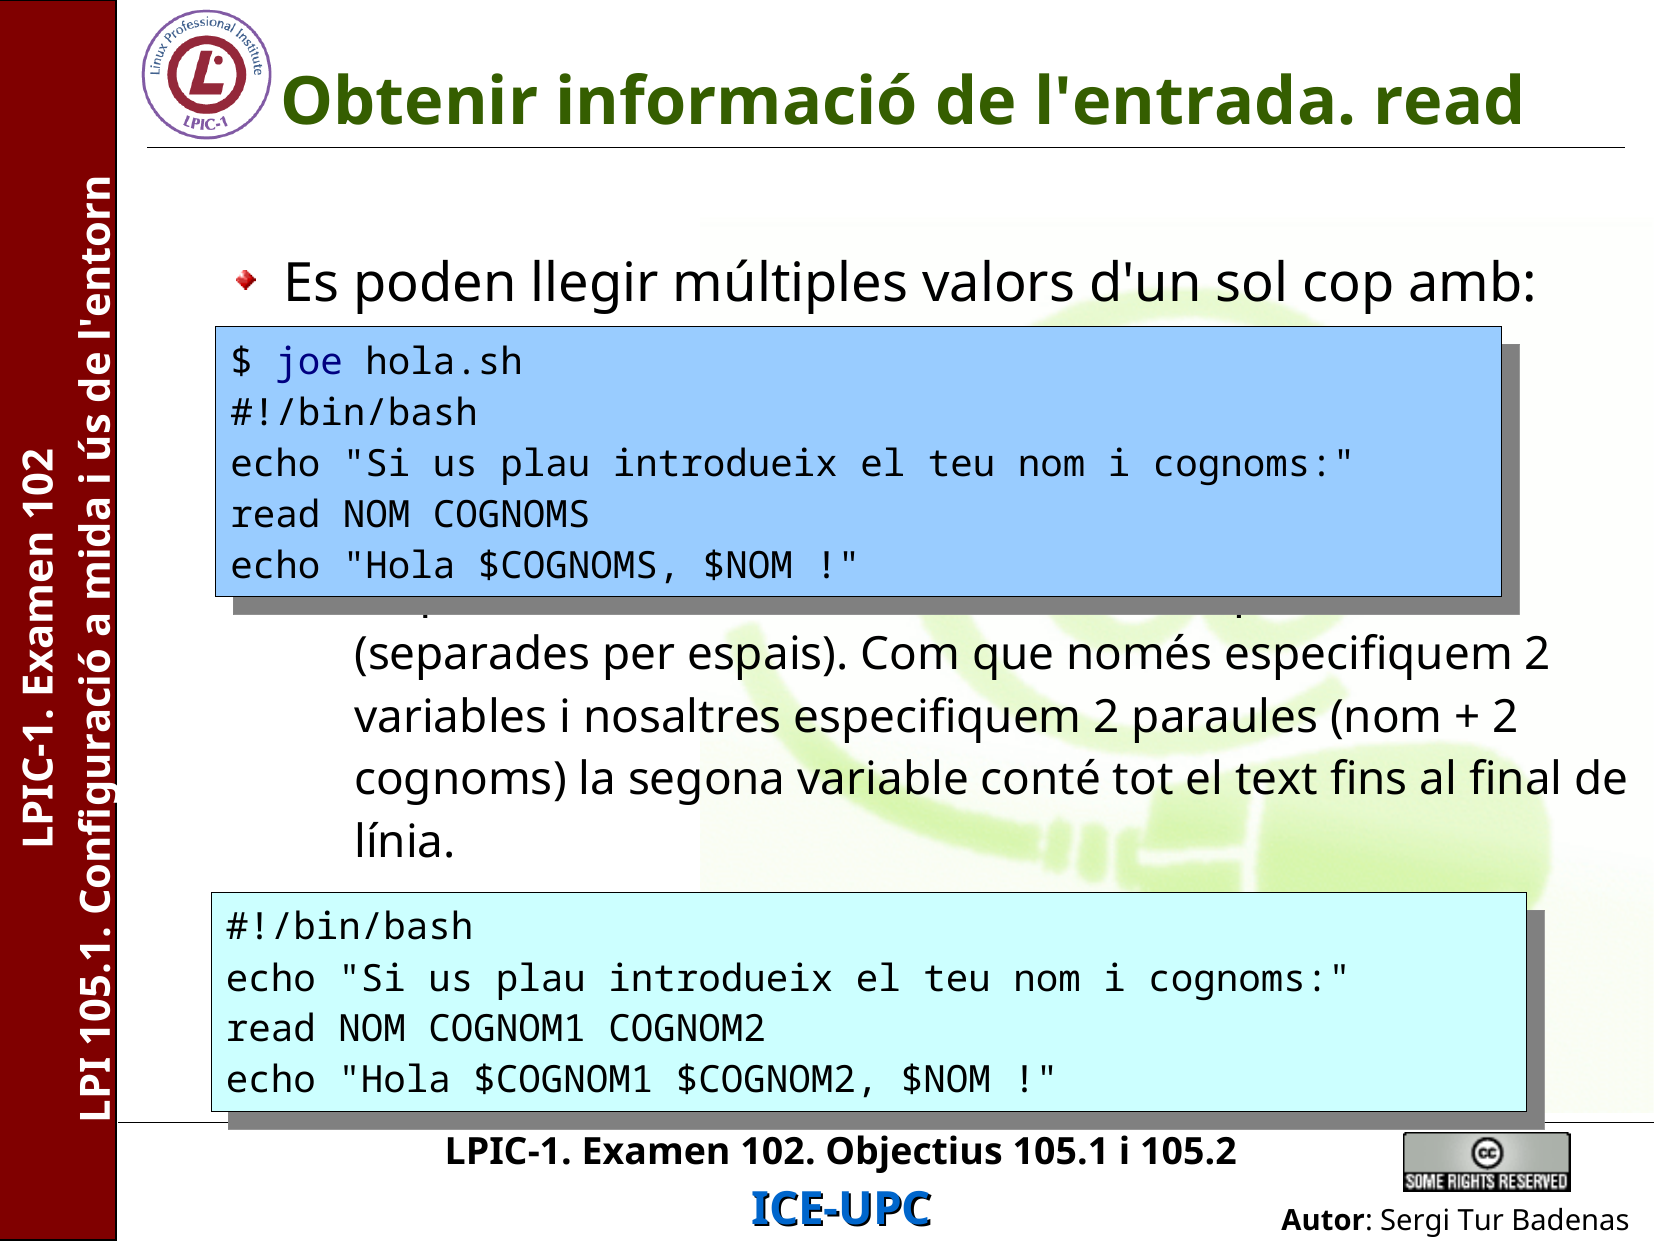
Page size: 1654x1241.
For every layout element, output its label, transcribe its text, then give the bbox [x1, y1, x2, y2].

title Obtenir informació de l'entrada. read [159, 55, 1648, 142]
text_box #!/bin/bash echo "Si us plau introdueix el teu nom i cognoms:" read NOM COGNOM1 COGNOM2 echo "Hola $COGNOM1 $COGNOM2, $NOM !" [211, 892, 1527, 1058]
list Es poden llegir múltiples valors d'un sol cop amb: El que fa realment es dividir l'entrada en paraules (separades per espais). Com que només especifiquem 2 variables i nosaltres especifiquem 2 paraules (nom + 2 cognoms) la segona variable conté tot el text fins al final de línia. És dir el guió és equivalent a: [141, 242, 1630, 1093]
picture [1403, 1132, 1571, 1192]
picture [135, 5, 277, 142]
picture [700, 217, 1654, 1113]
text_box $ joe hola.sh #!/bin/bash echo "Si us plau introdueix el teu nom i cognoms:" read NOM COGNOMS echo "Hola $COGNOMS, $NOM !" [215, 326, 1502, 530]
